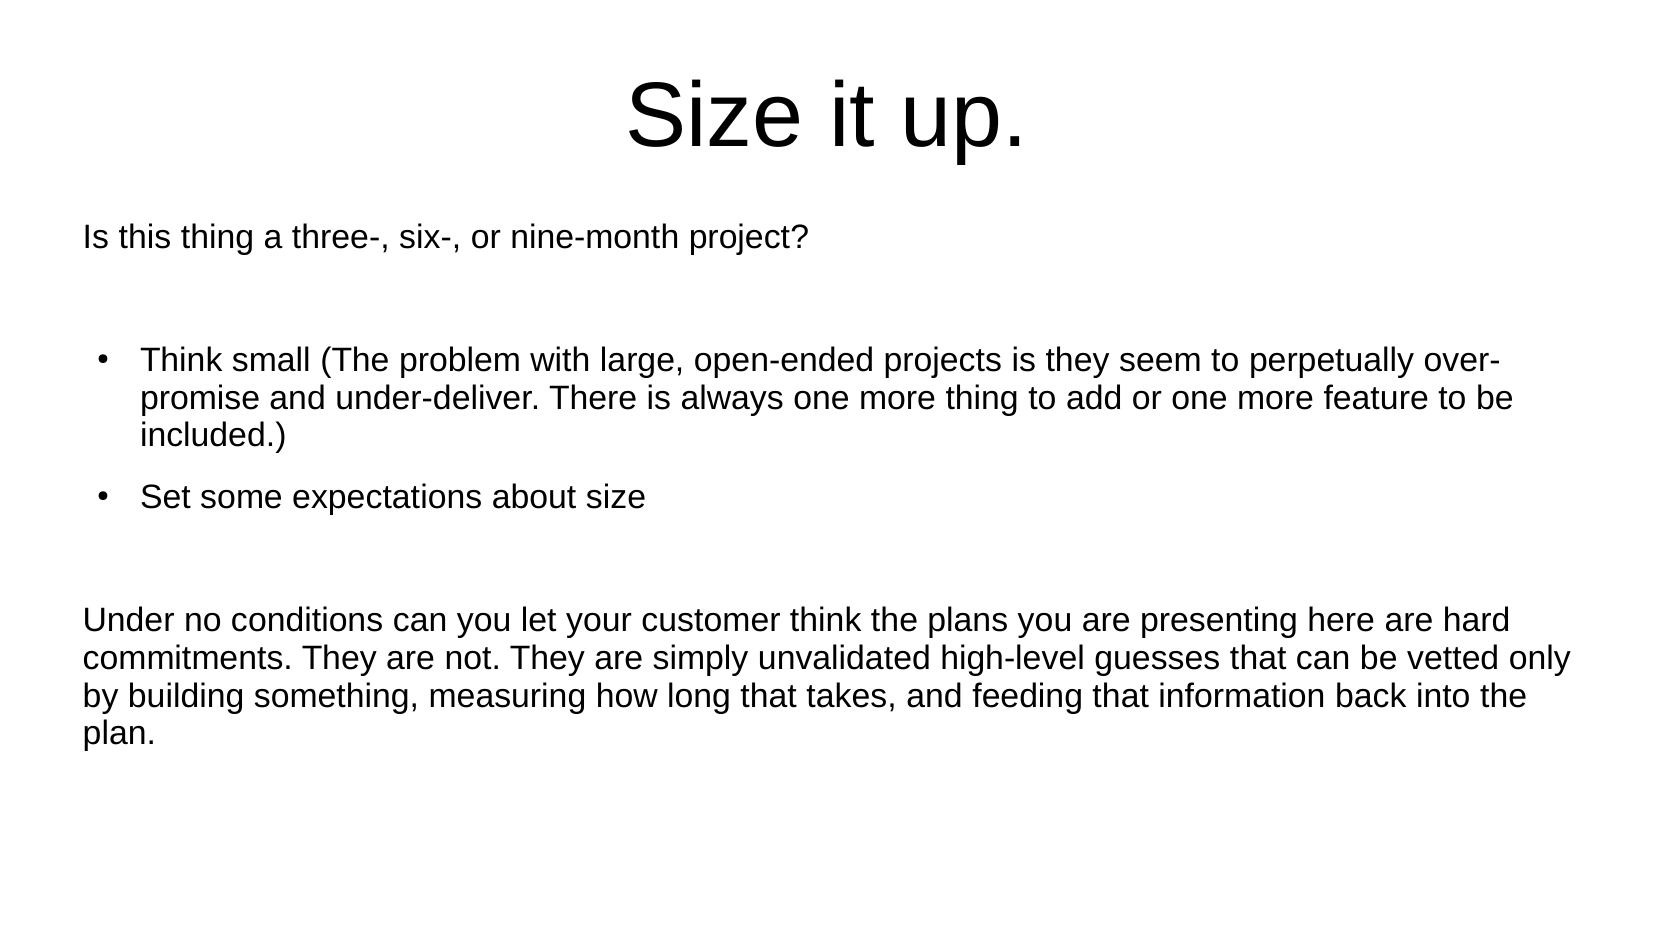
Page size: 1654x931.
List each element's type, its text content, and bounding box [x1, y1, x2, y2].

title Size it up. [82, 37, 1571, 193]
list Is this thing a three-, six-, or nine-month project? Think small (The problem with large, open-ended projects is they seem to perpetually over-promise and under-deliver. There is always one more thing to add or one more feature to be included.) Set some expectations about size Under no conditions can you let your customer think the plans you are presenting here are hard commitments. They are not. They are simply unvalidated high-level guesses that can be vetted only by building something, measuring how long that takes, and feeding that information back into the plan. [82, 217, 1571, 758]
